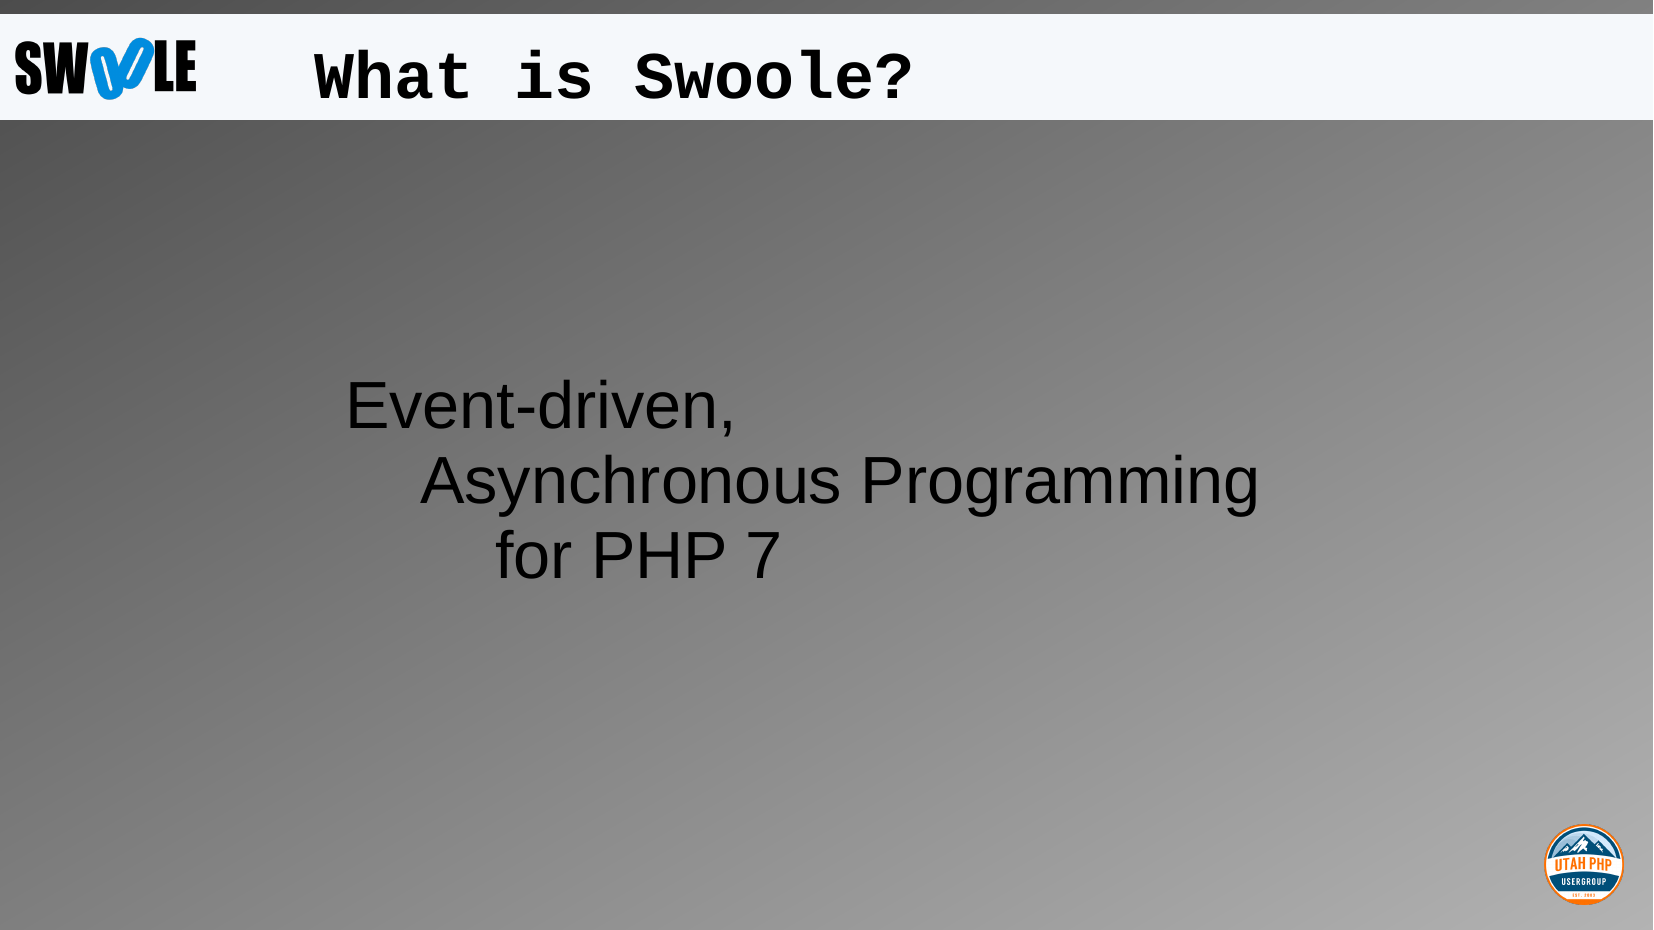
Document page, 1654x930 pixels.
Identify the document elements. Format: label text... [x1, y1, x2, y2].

title What is Swoole? [314, 29, 1586, 133]
picture [15, 14, 196, 123]
picture [1544, 824, 1624, 905]
text_box [196, 14, 1653, 120]
text_box [0, 14, 15, 120]
subtitle Event-driven, Asynchronous Programming for PHP 7 [345, 210, 1418, 751]
